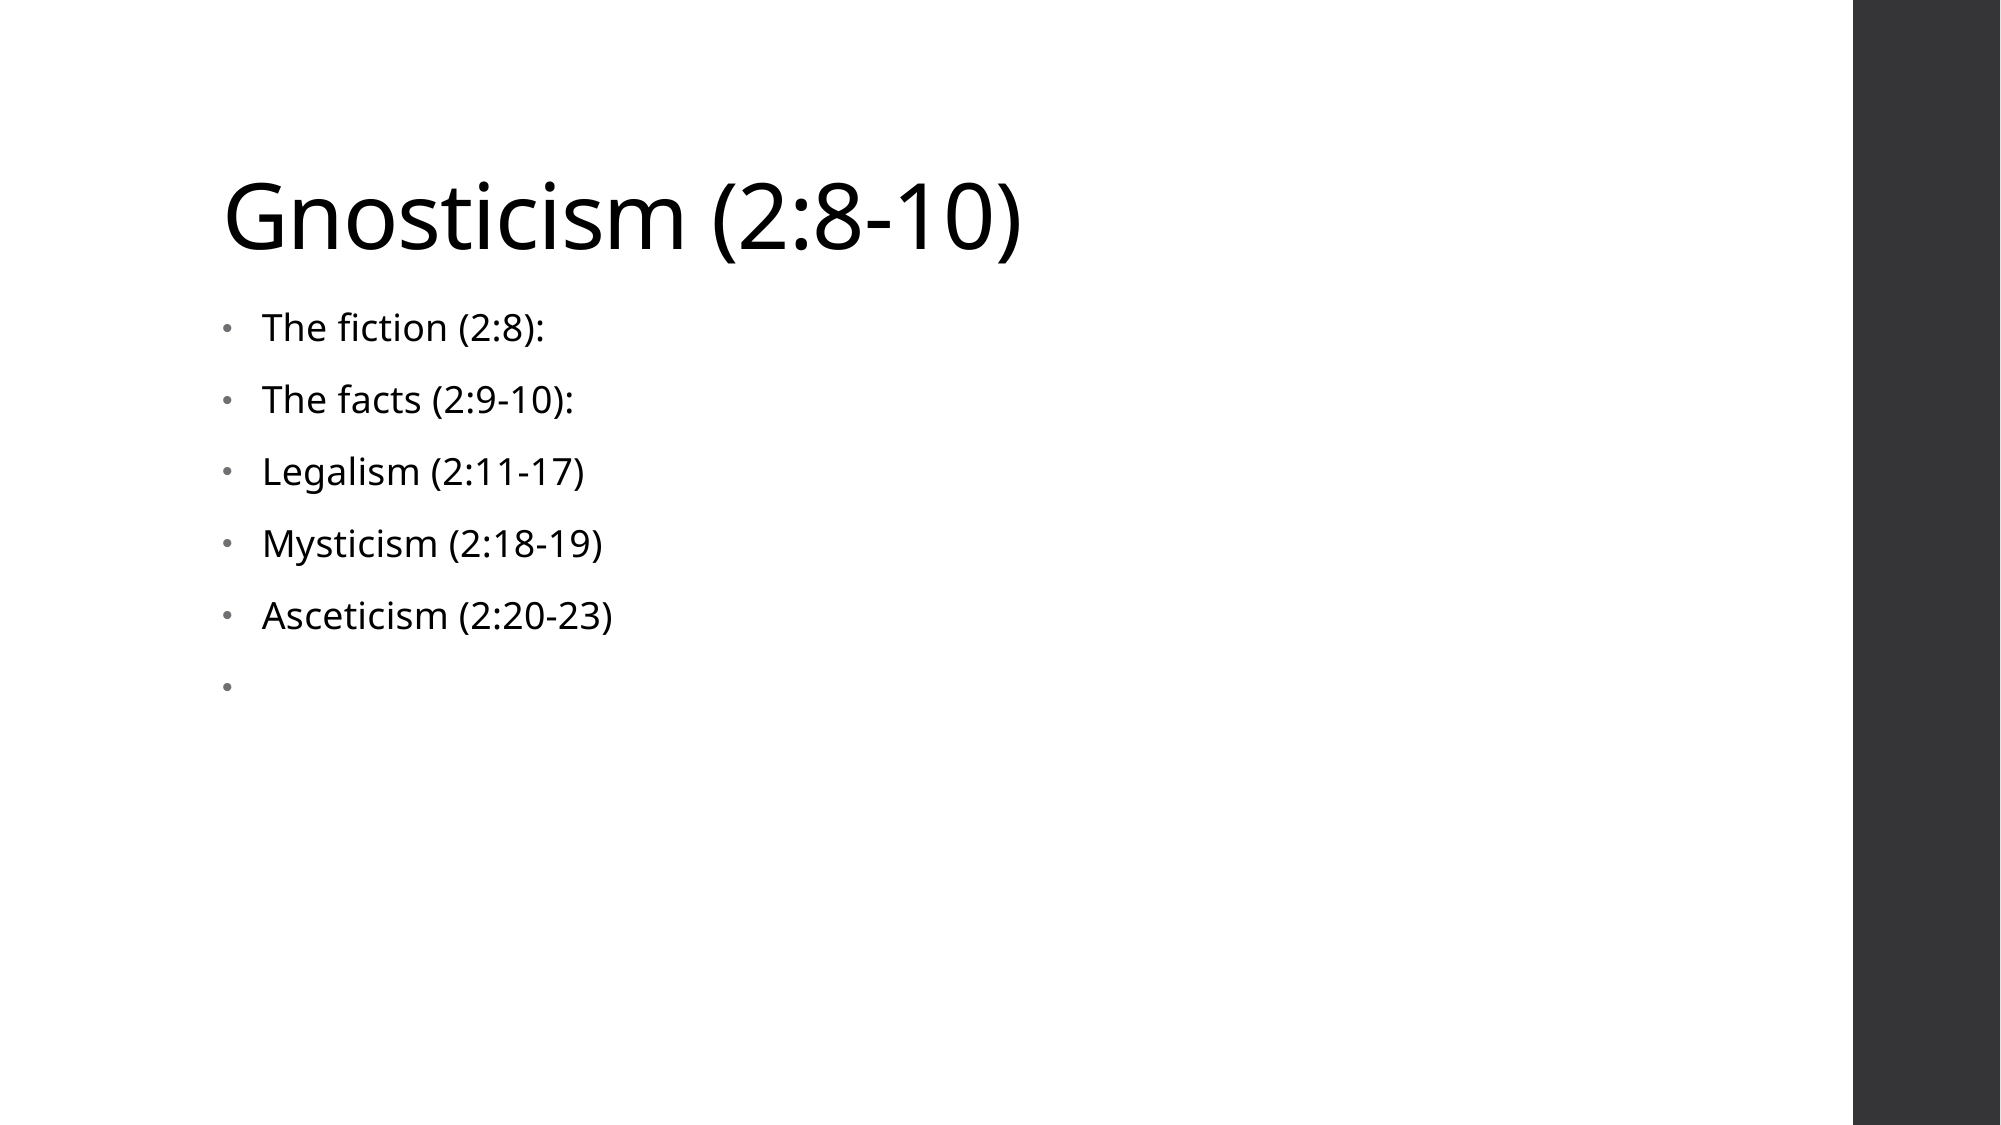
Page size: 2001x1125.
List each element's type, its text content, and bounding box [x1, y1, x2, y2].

list The fiction (2:8): The facts (2:9-10): Legalism (2:11-17) Mysticism (2:18-19) Asceticism (2:20-23) [206, 299, 1617, 1014]
title Gnosticism (2:8-10) [206, 60, 1797, 278]
